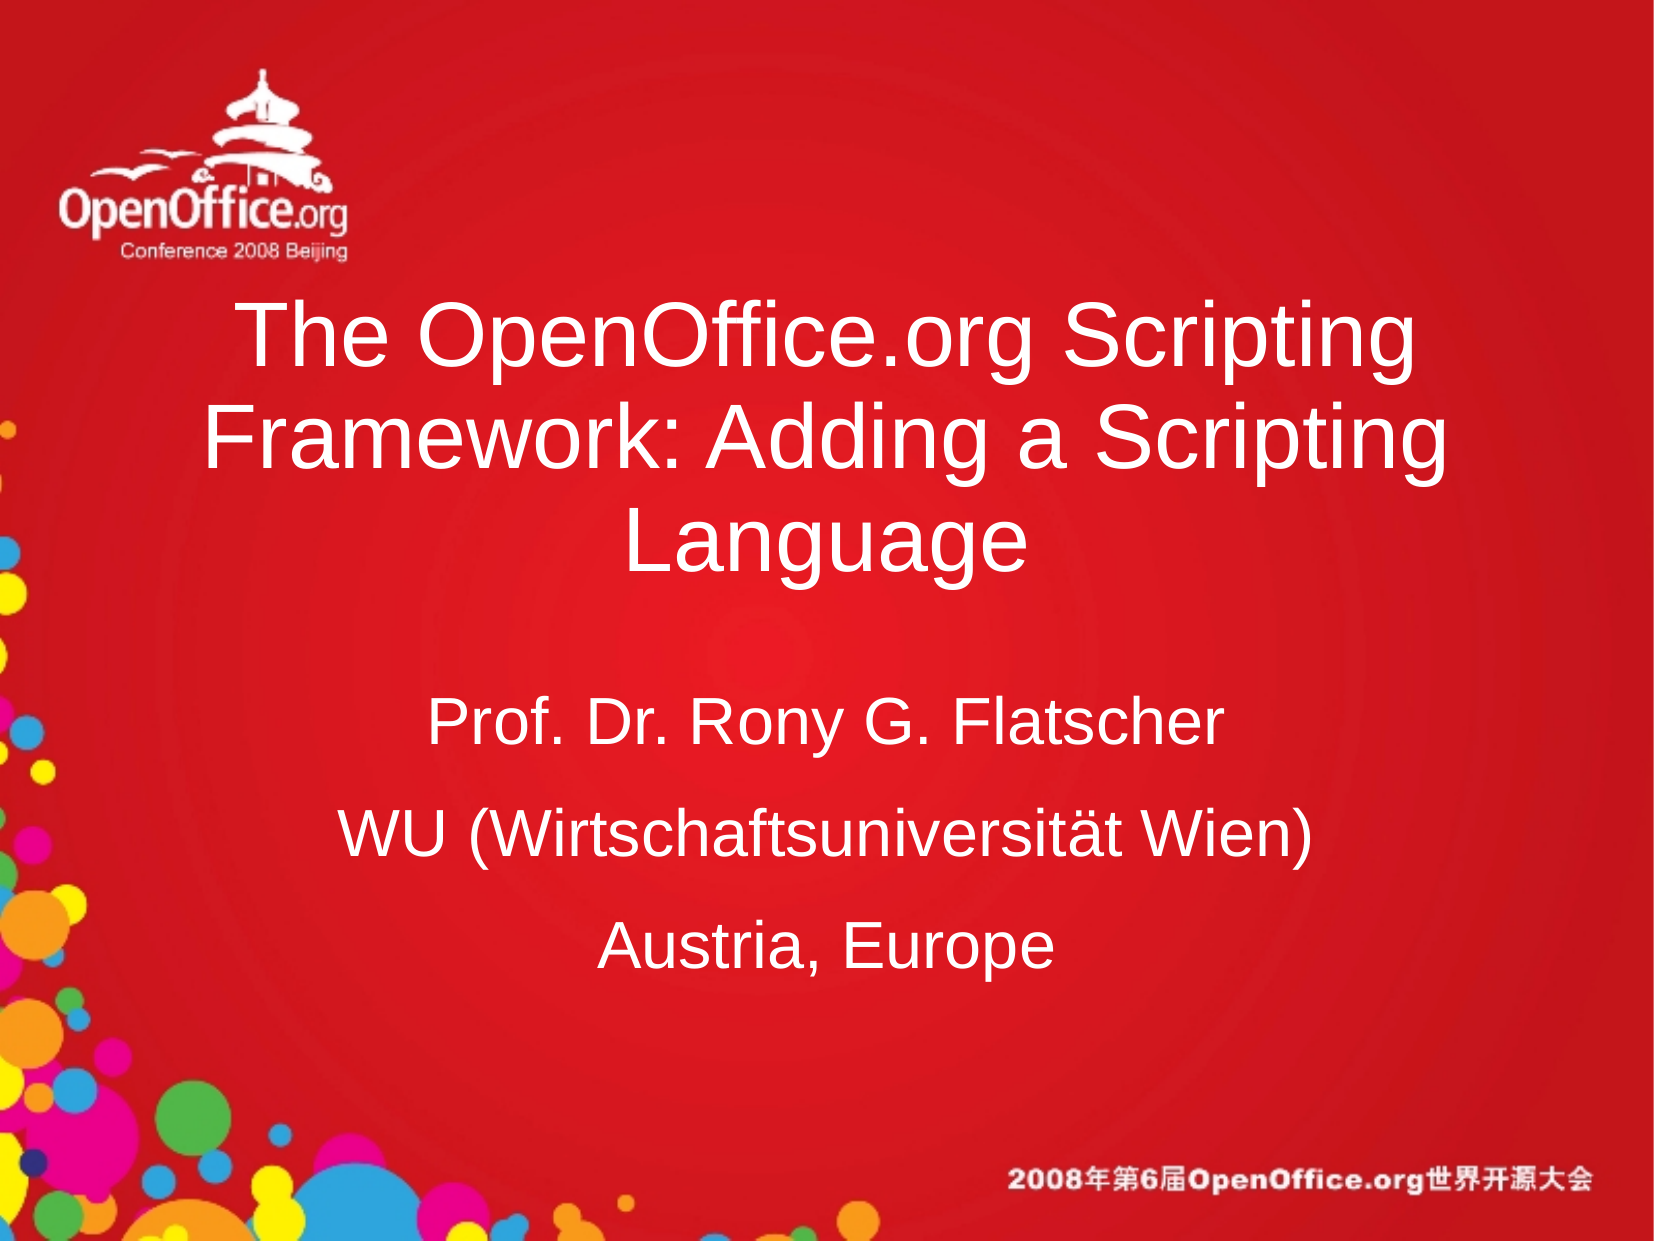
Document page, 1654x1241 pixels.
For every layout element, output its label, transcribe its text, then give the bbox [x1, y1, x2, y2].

title The OpenOffice.org Scripting Framework: Adding a Scripting Language [82, 282, 1571, 535]
subtitle Prof. Dr. Rony G. Flatscher WU (Wirtschaftsuniversität Wien) Austria, Europe [82, 535, 1571, 1094]
picture [0, 0, 1654, 1241]
